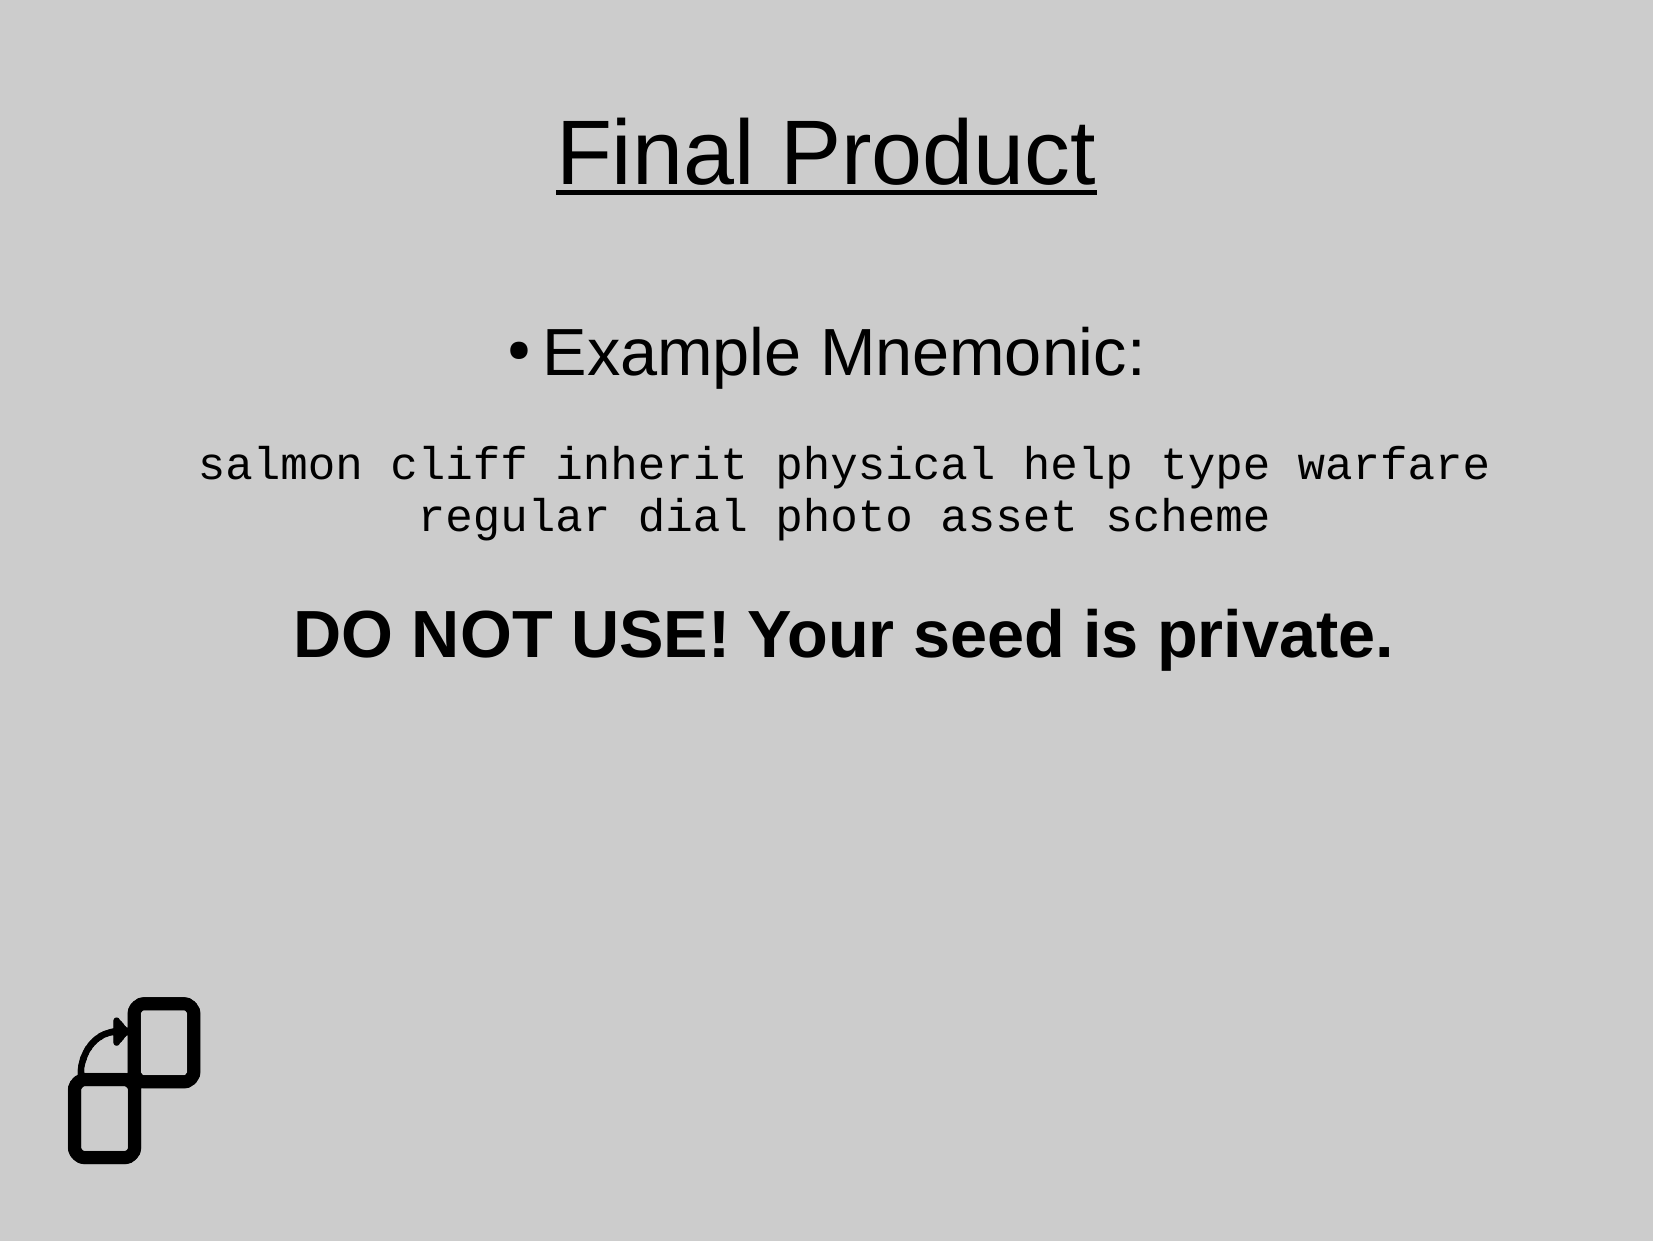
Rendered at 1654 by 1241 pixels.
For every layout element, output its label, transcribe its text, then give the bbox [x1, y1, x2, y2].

title Final Product [82, 49, 1571, 257]
subtitle Example Mnemonic: salmon cliff inherit physical help type warfare regular dial photo asset scheme DO NOT USE! Your seed is private. [82, 314, 1571, 798]
picture [42, 990, 223, 1171]
